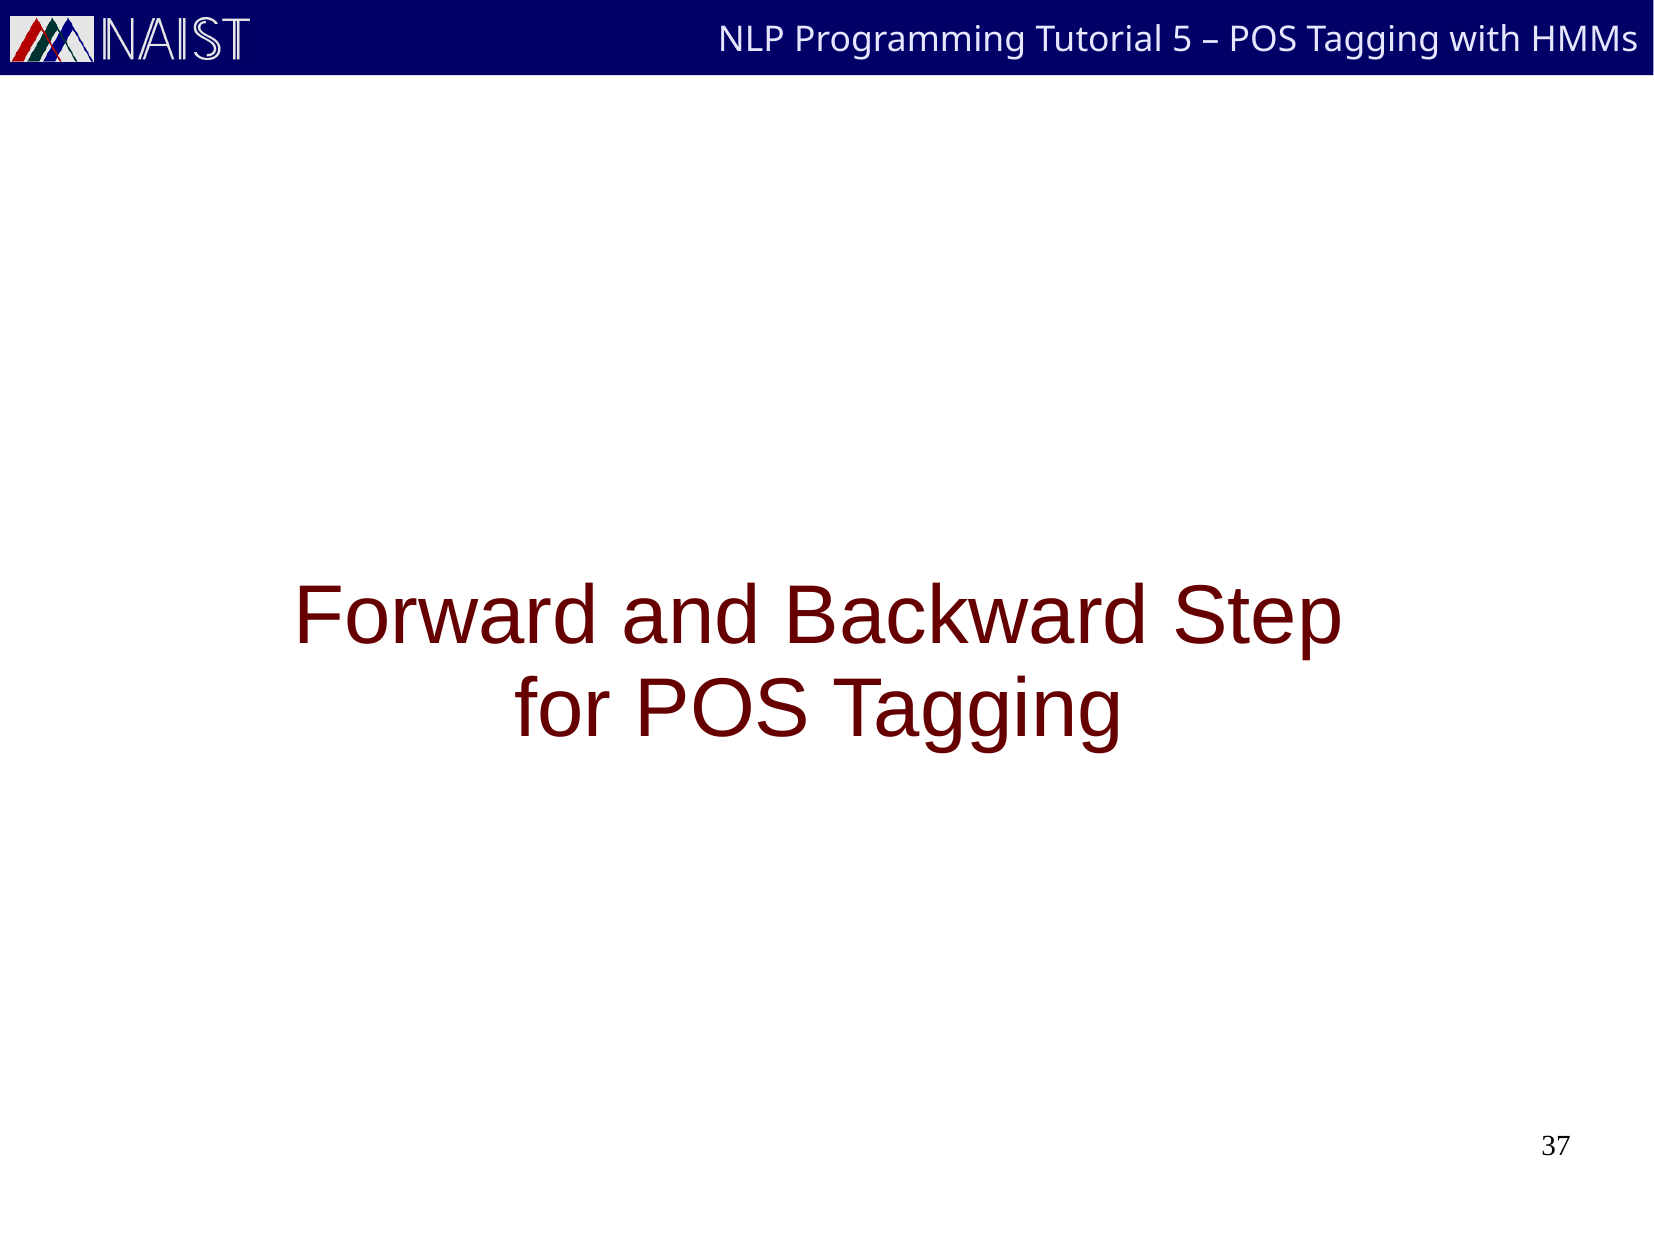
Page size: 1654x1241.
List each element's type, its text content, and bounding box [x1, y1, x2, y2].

picture [10, 16, 94, 62]
title Forward and Backward Step for POS Tagging [75, 565, 1564, 757]
picture [102, 17, 251, 60]
